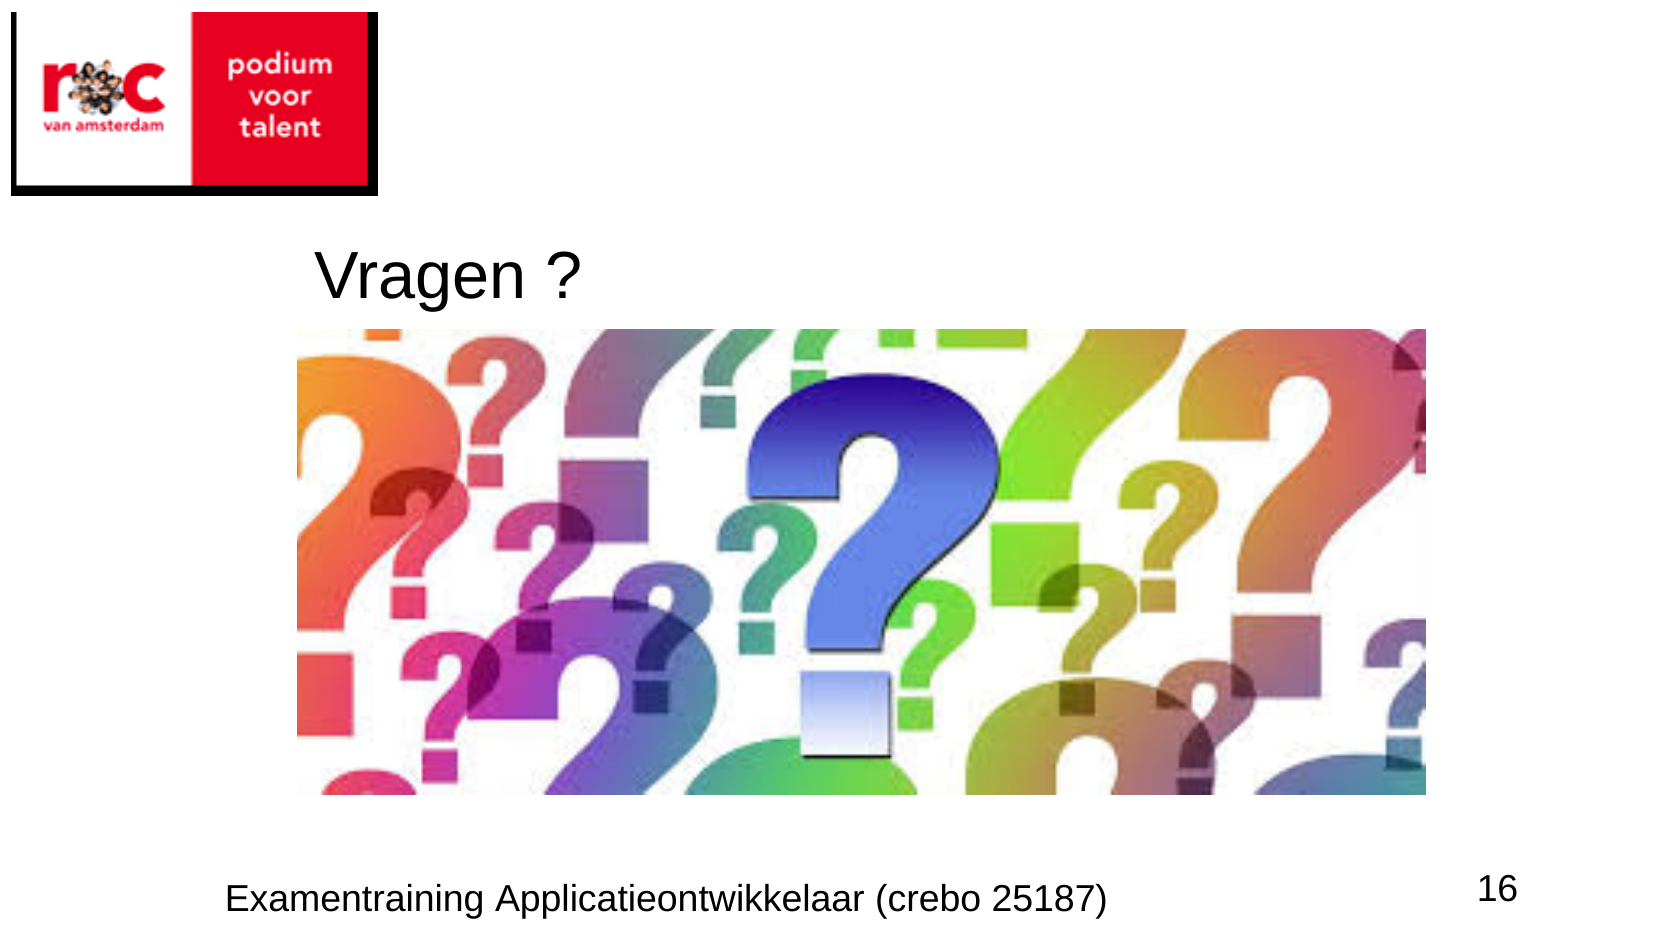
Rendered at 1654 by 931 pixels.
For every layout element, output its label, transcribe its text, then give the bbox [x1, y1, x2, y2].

picture [297, 329, 1426, 795]
text_box <number> [1462, 860, 1654, 931]
text_box Vragen ? [300, 231, 1306, 421]
text_box Examentraining Applicatieontwikkelaar (crebo 25187) [210, 870, 1462, 927]
picture [11, 12, 378, 196]
